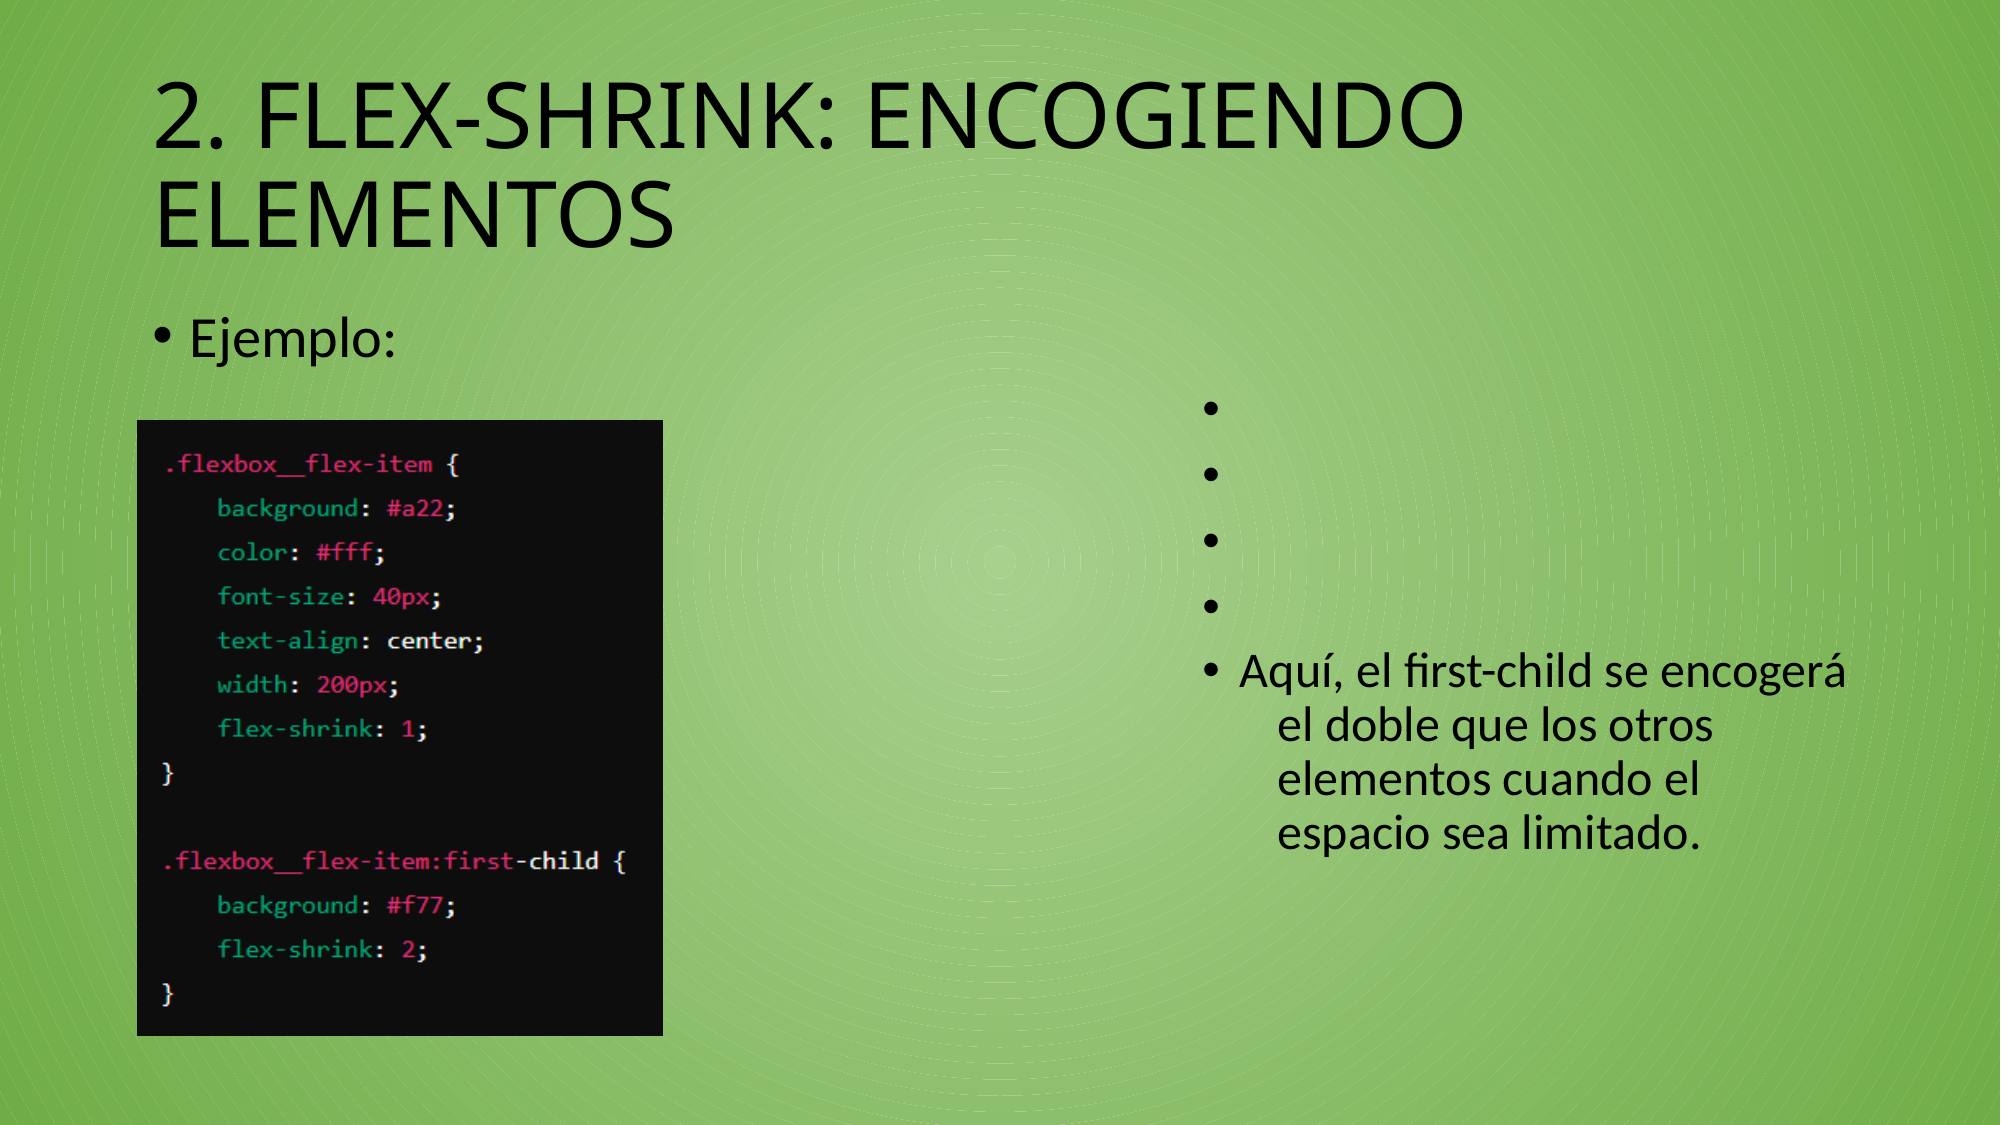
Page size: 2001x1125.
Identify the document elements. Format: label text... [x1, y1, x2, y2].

list Ejemplo: Aquí, el first-child se encogerá el doble que los otros elementos cuando el espacio sea limitado. [137, 299, 1863, 1014]
picture [137, 420, 663, 1036]
title 2. FLEX-SHRINK: ENCOGIENDO ELEMENTOS [137, 59, 1863, 278]
